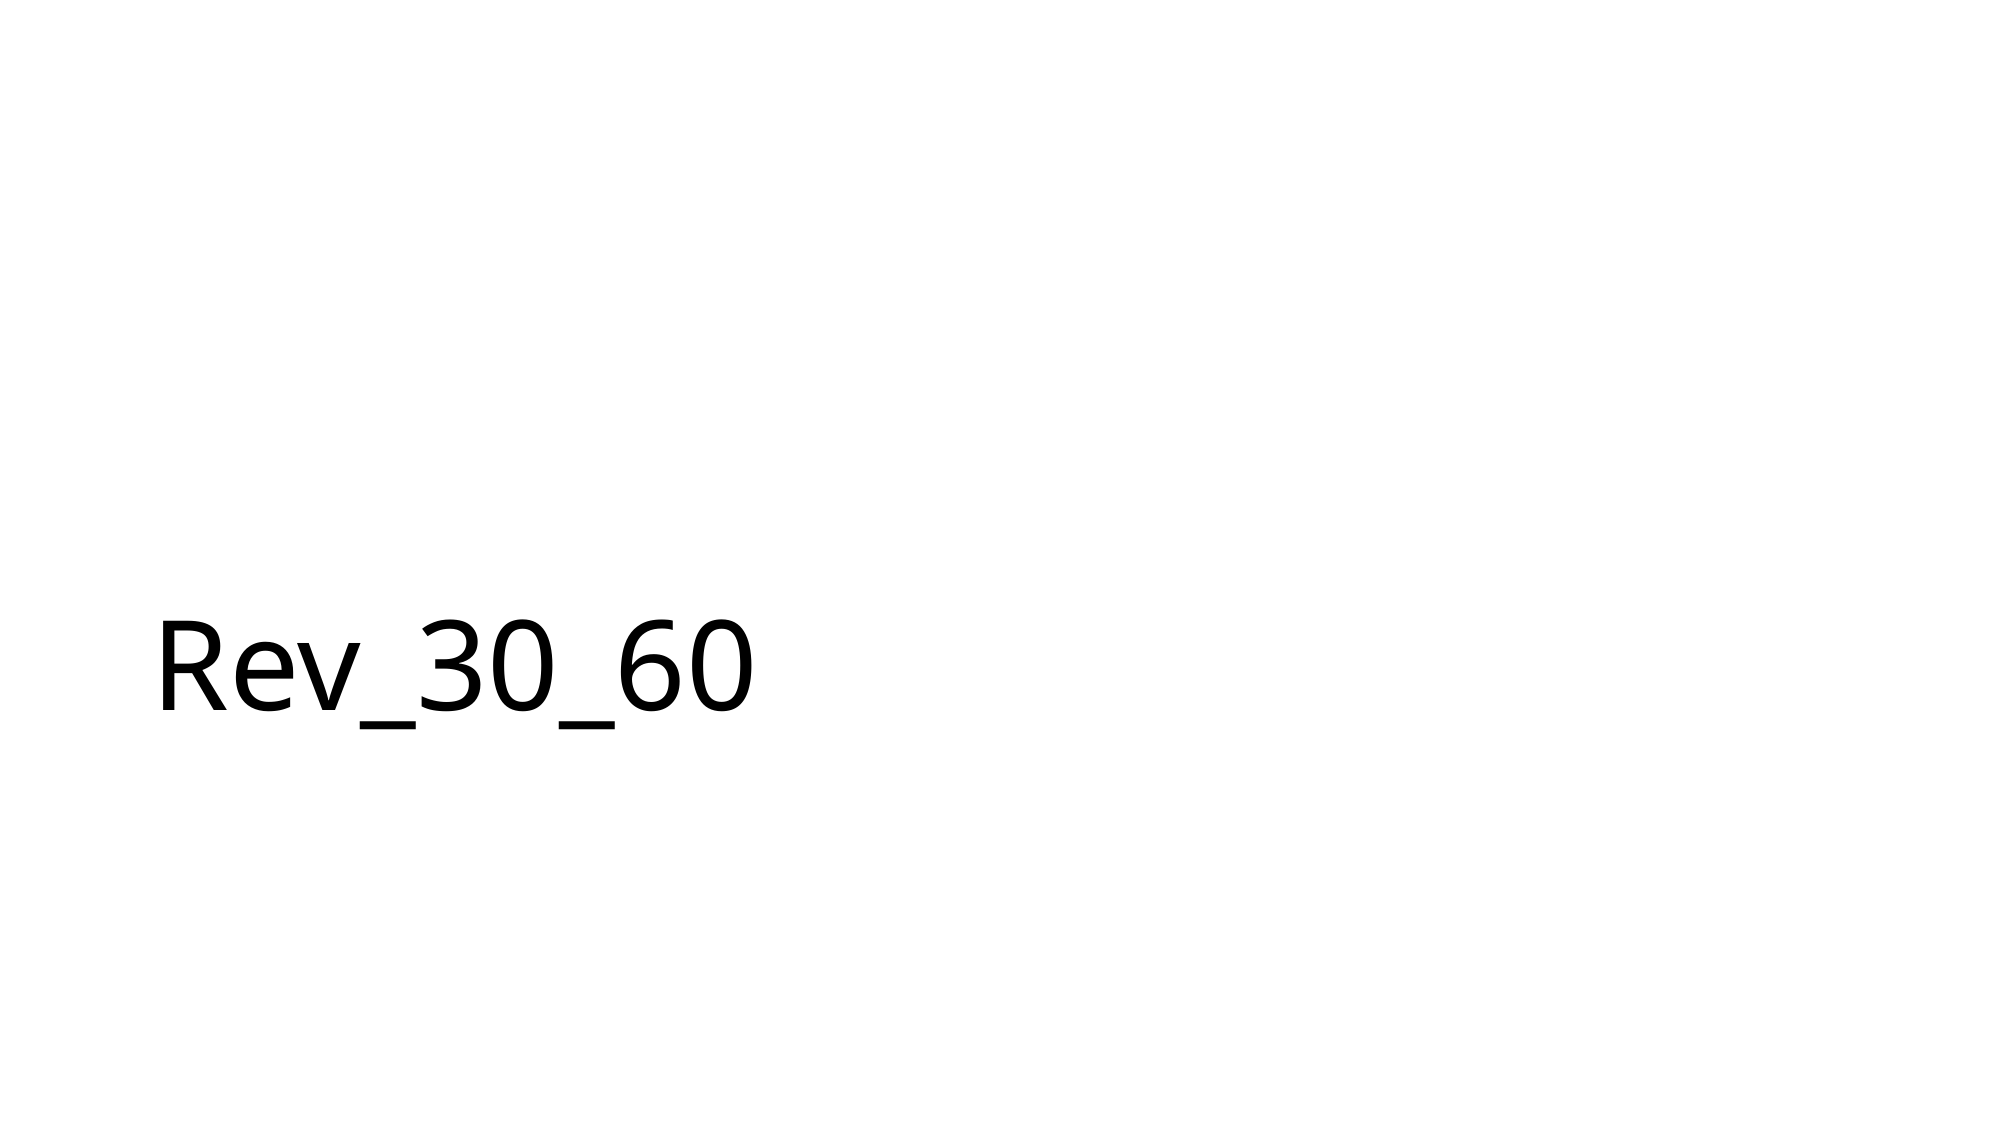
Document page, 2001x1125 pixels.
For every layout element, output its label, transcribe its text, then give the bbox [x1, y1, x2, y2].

title Rev_30_60 [136, 280, 1862, 749]
